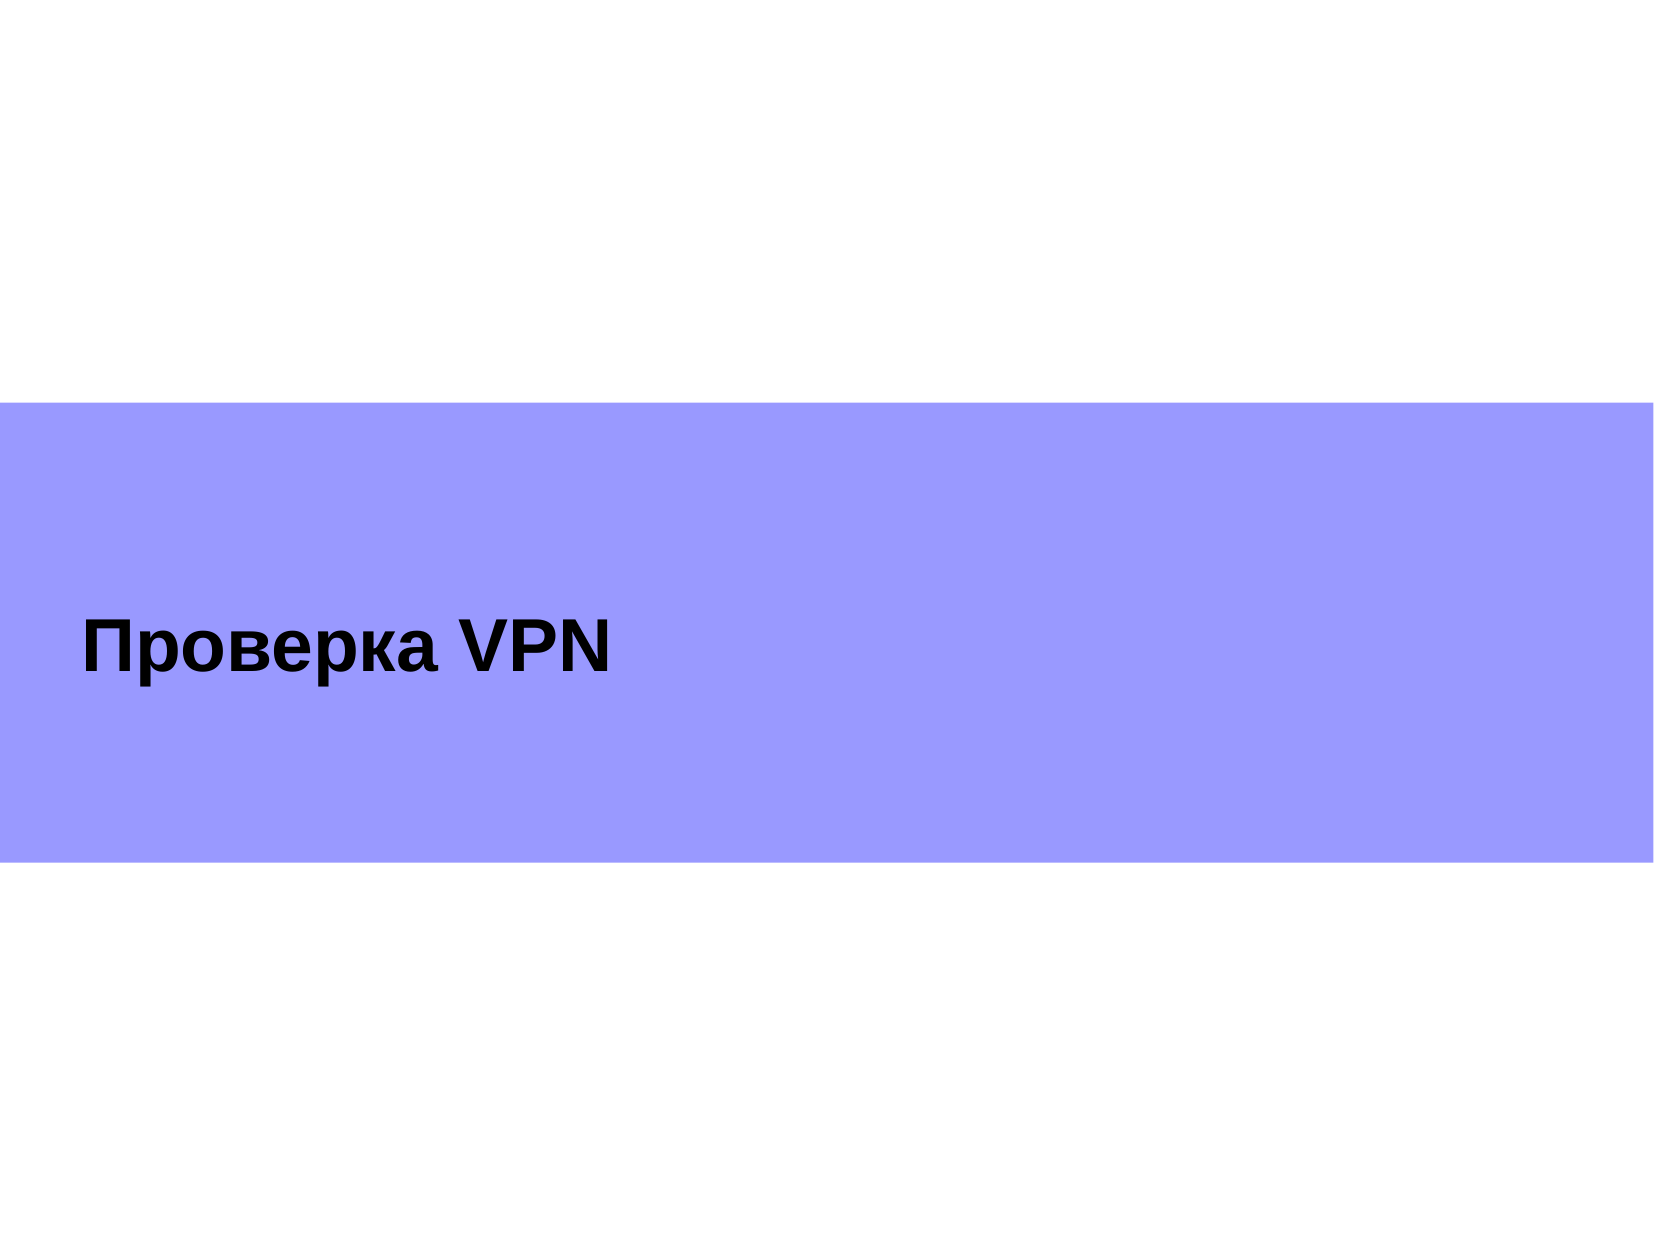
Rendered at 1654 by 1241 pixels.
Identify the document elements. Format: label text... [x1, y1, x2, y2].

text_box Проверка VPN [67, 600, 1530, 772]
